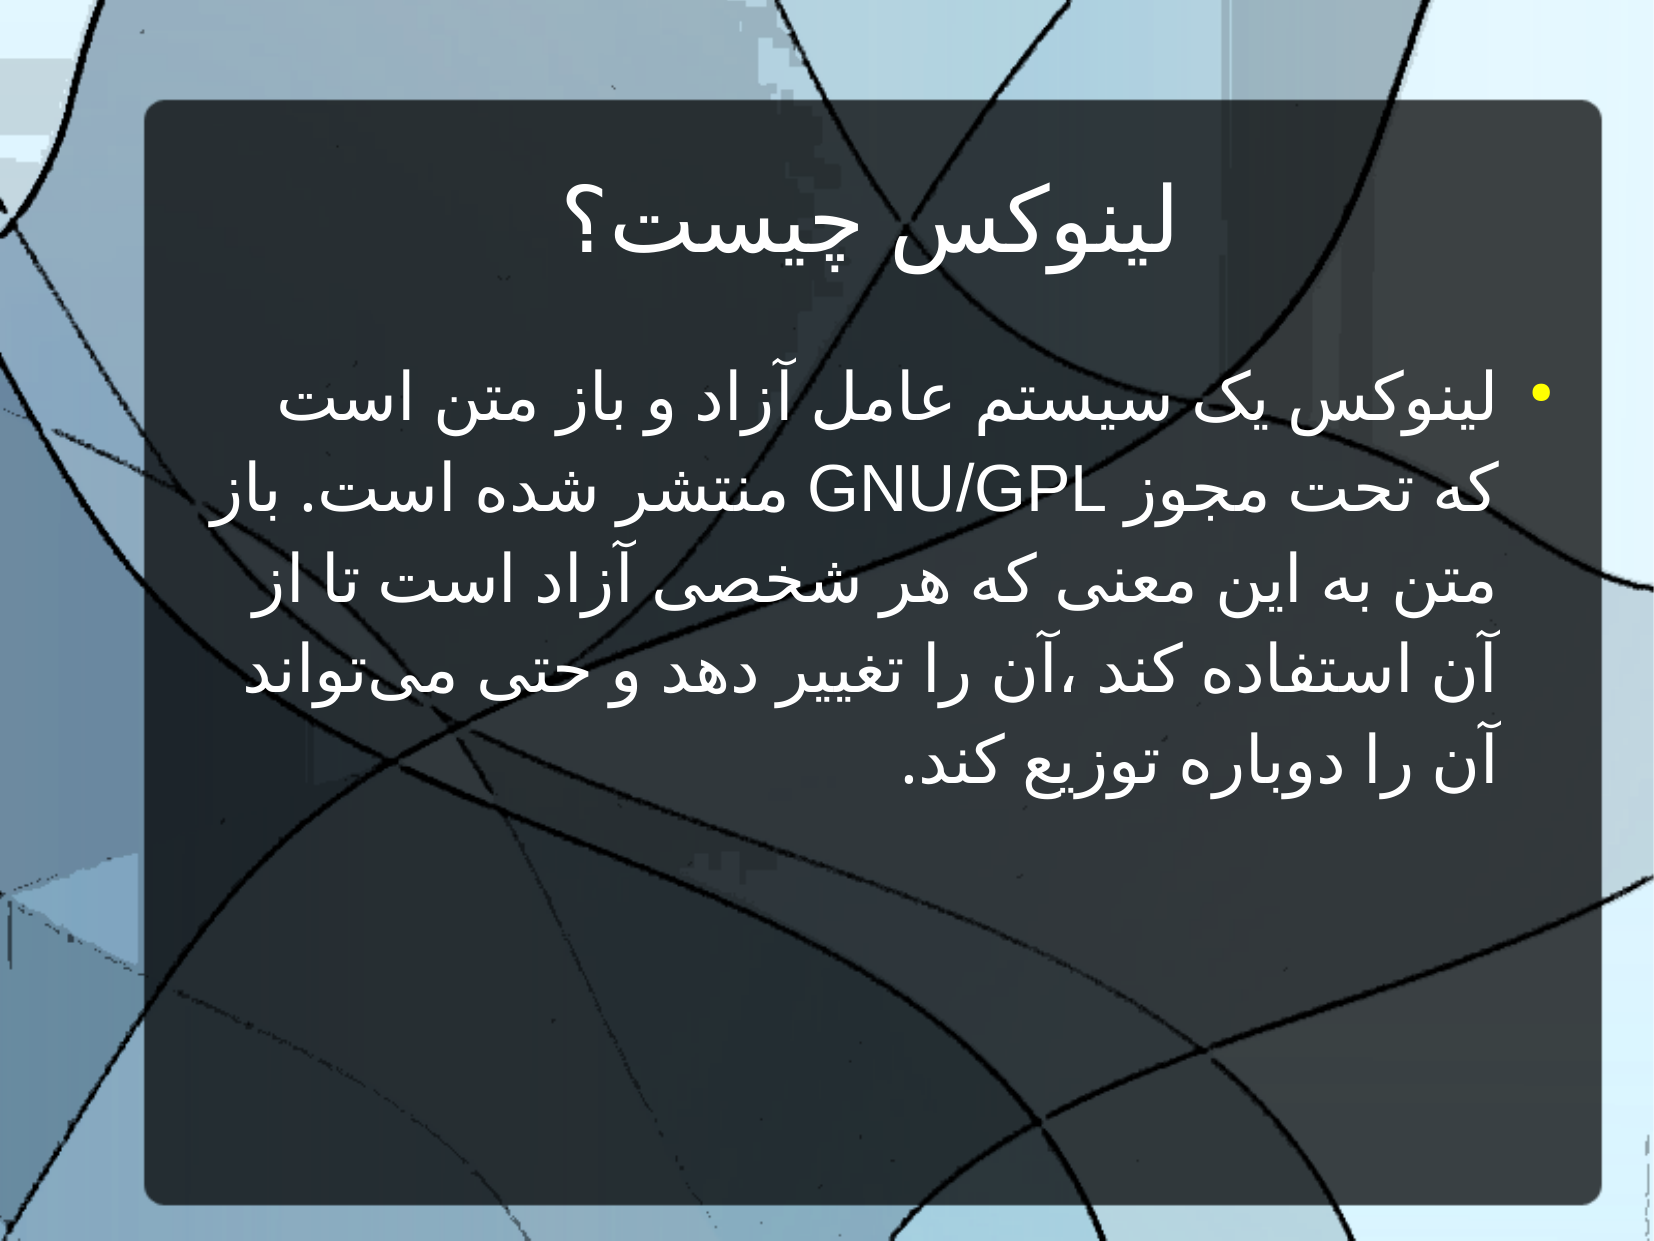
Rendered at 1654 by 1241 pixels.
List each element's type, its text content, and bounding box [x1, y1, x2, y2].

list لینوکس یک سیستم عامل آزاد و باز متن است که تحت مجوز GNU/GPL منتشر شده است. باز متن به این معنی که هر شخصی آزاد است تا از آن استفاده کند ،‌آن را تغییر دهد و حتی می‌تواند آن را دوباره توزیع کند. [206, 349, 1571, 1153]
picture [0, 0, 1654, 1241]
title لینوکس چیست؟ [159, 115, 1583, 318]
